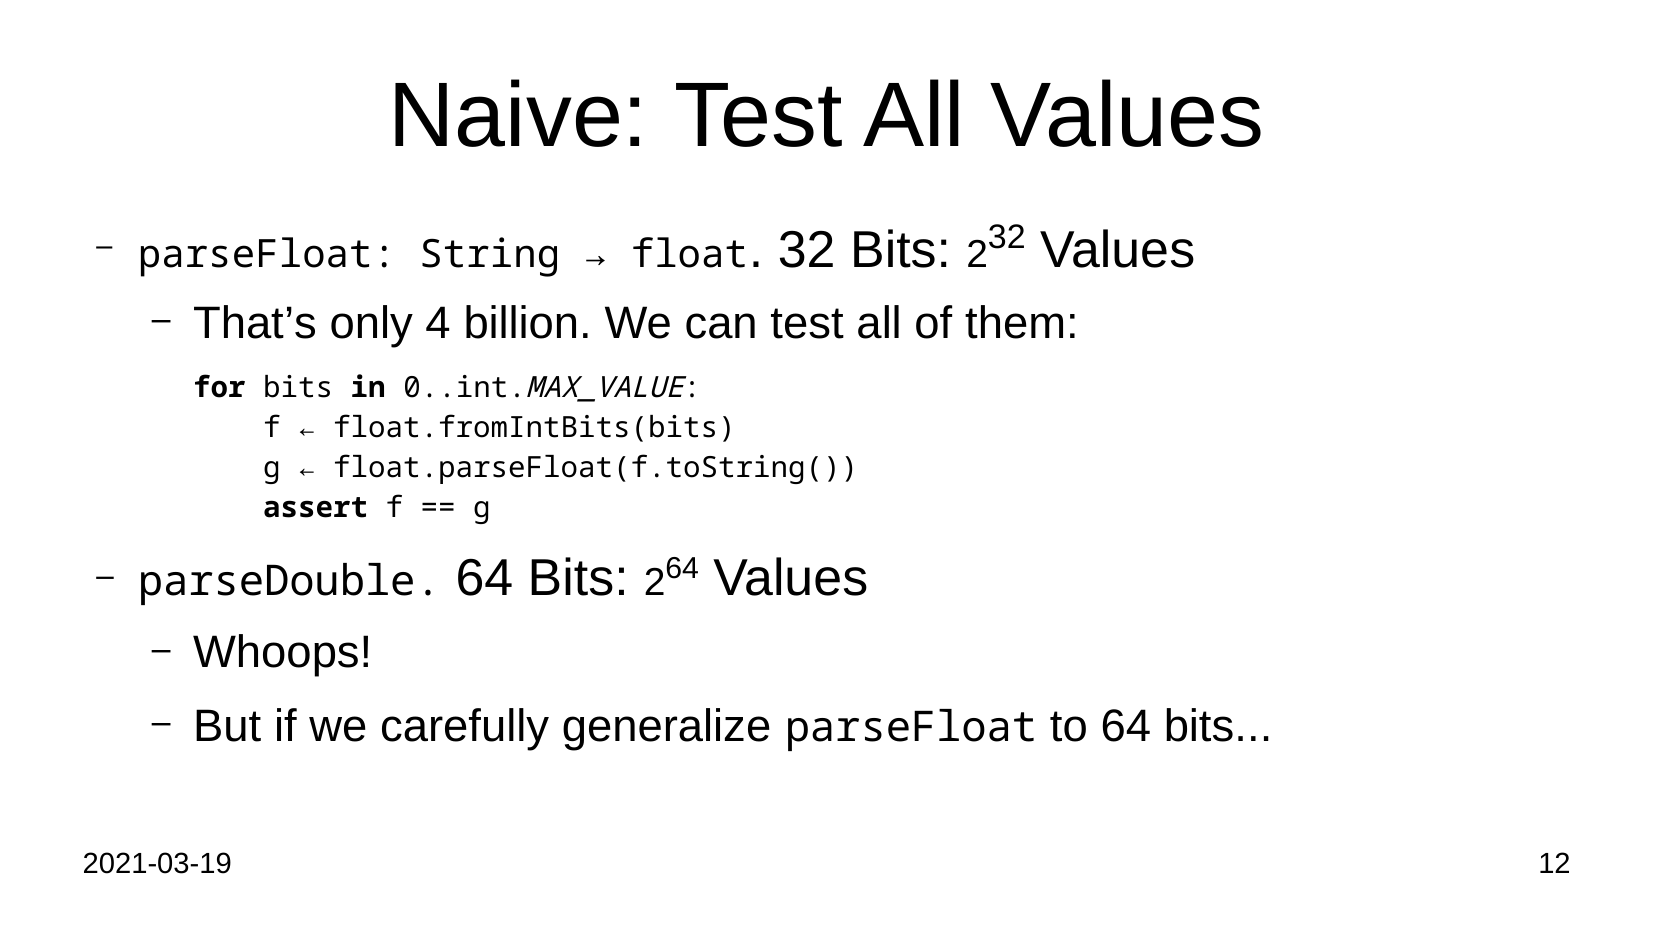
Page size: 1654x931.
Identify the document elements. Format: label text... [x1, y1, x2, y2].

title Naive: Test All Values [82, 37, 1571, 193]
list parseFloat: String → float. 32 Bits: 232 Values That’s only 4 billion. We can test all of them: for bits in 0..int.MAX_VALUE: f ← float.fromIntBits(bits) g ← float.parseFloat(f.toString()) assert f == g parseDouble. 64 Bits: 264 Values Whoops! But if we carefully generalize parseFloat to 64 bits... [82, 217, 1571, 758]
